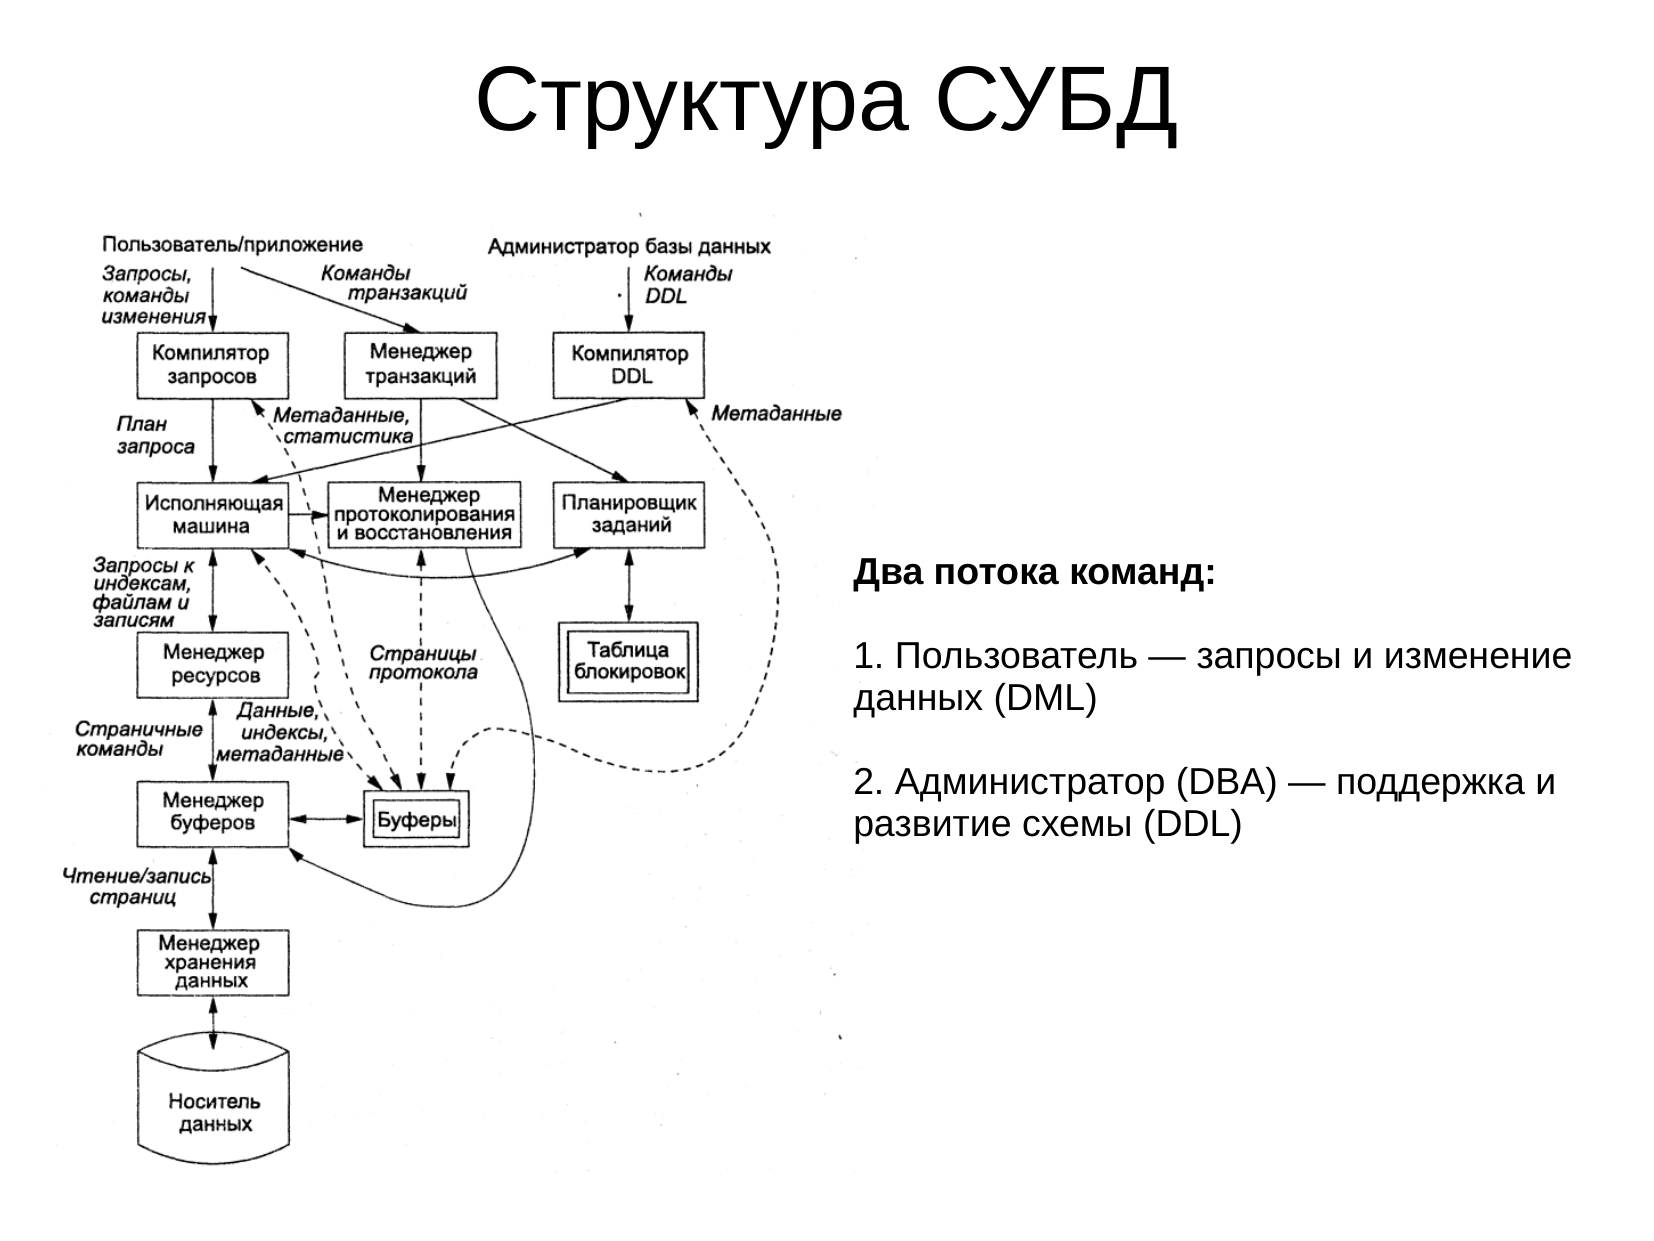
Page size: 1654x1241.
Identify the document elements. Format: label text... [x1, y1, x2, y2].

title Структура СУБД [82, 35, 1571, 162]
text_box Два потока команд: 1. Пользователь — запросы и изменение данных (DML) 2. Администратор (DBA) — поддержка и развитие схемы (DDL) [838, 543, 1642, 1004]
picture [45, 212, 886, 1178]
